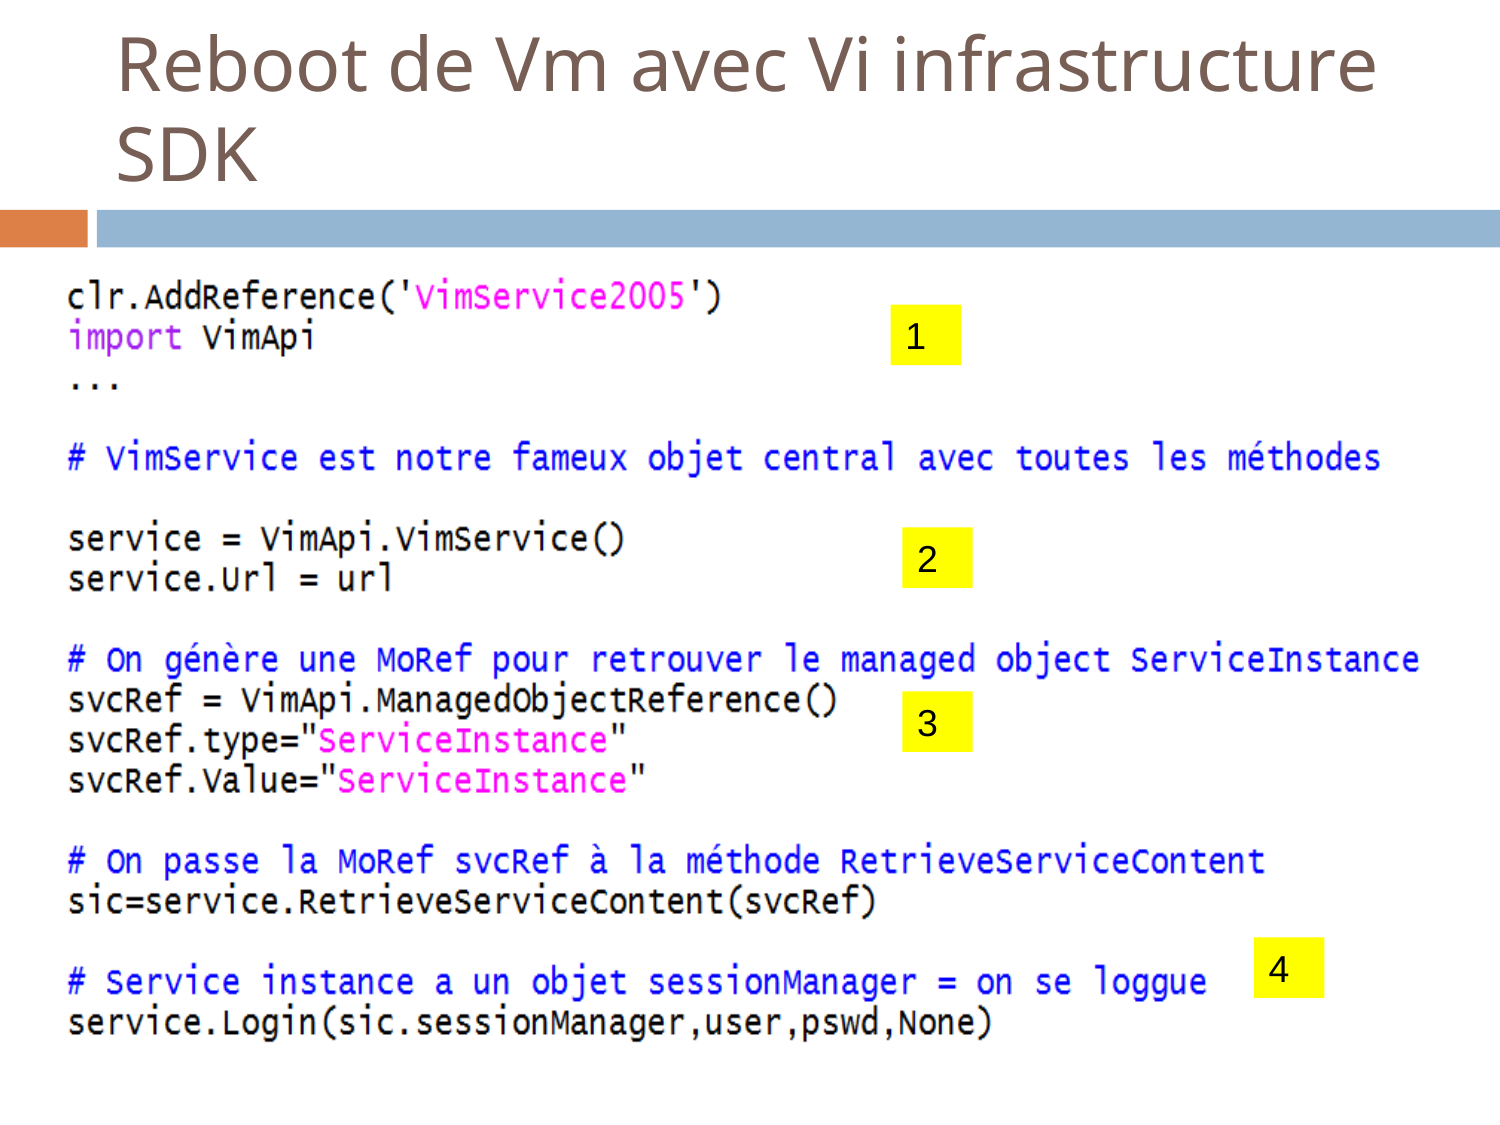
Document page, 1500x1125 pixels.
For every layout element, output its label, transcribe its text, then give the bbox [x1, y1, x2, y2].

text_box 2 [902, 527, 973, 588]
title Reboot de Vm avec Vi infrastructure SDK [100, 37, 1438, 176]
text_box 3 [902, 691, 973, 752]
text_box 1 [890, 304, 961, 366]
text_box 4 [1253, 937, 1325, 998]
picture [54, 269, 1430, 1055]
